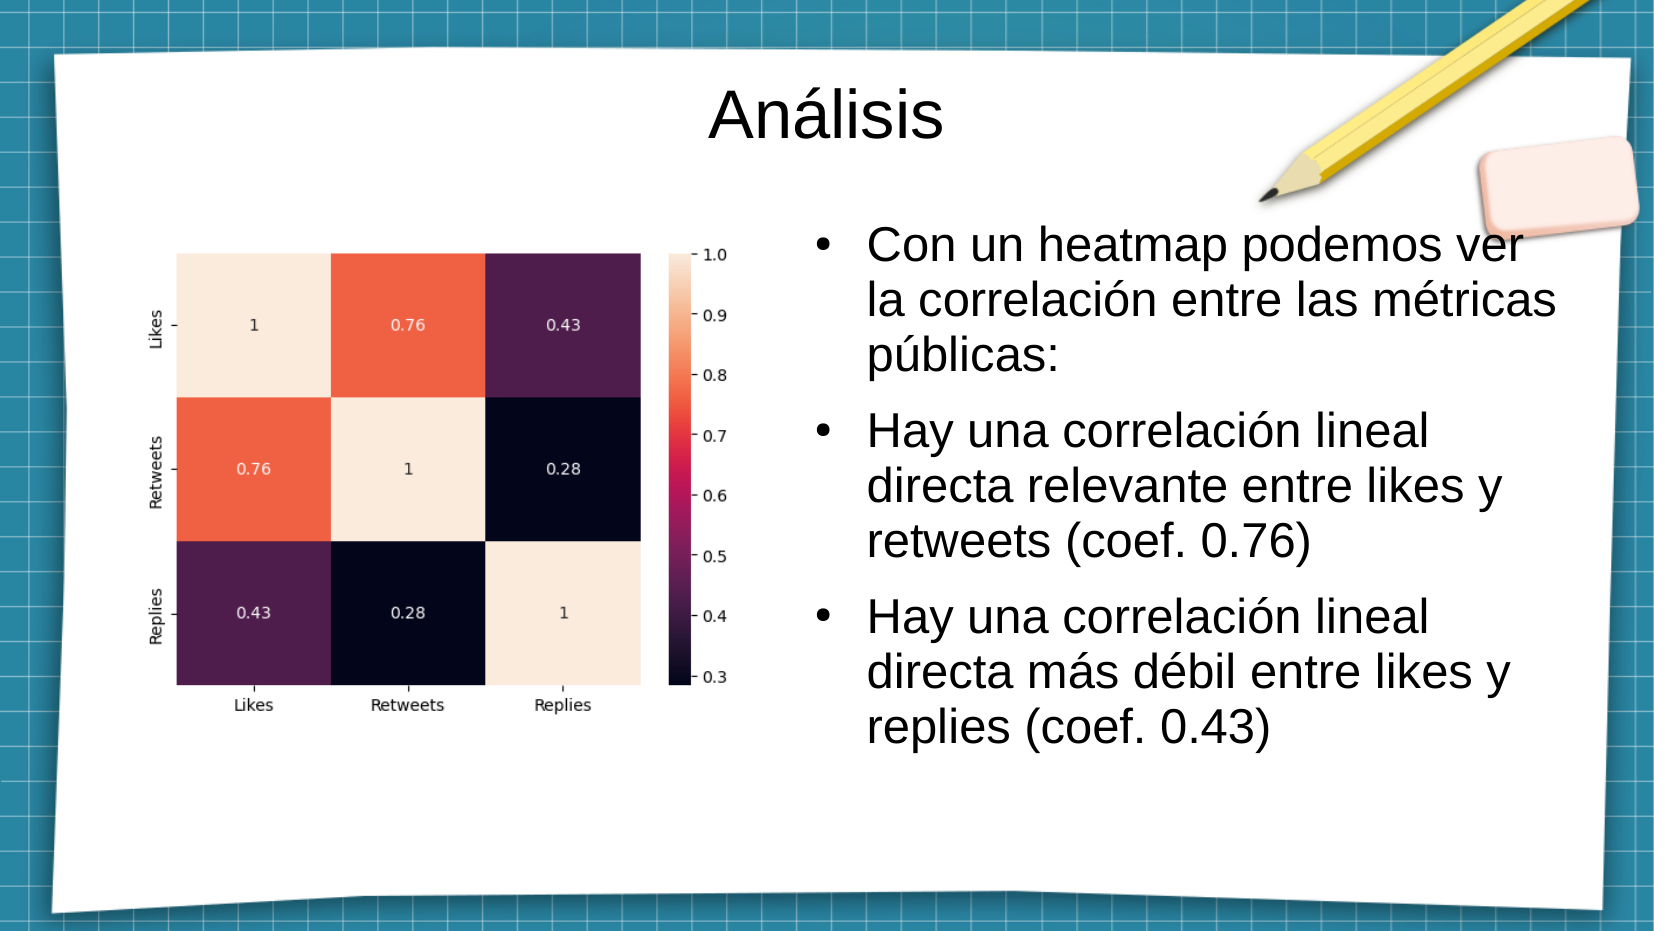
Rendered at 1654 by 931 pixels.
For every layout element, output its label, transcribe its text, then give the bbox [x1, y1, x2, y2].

list Con un heatmap podemos ver la correlación entre las métricas públicas: Hay una correlación lineal directa relevante entre likes y retweets (coef. 0.76) Hay una correlación lineal directa más débil entre likes y replies (coef. 0.43) [797, 217, 1571, 758]
picture [0, 0, 1654, 931]
title Análisis [82, 37, 1571, 193]
